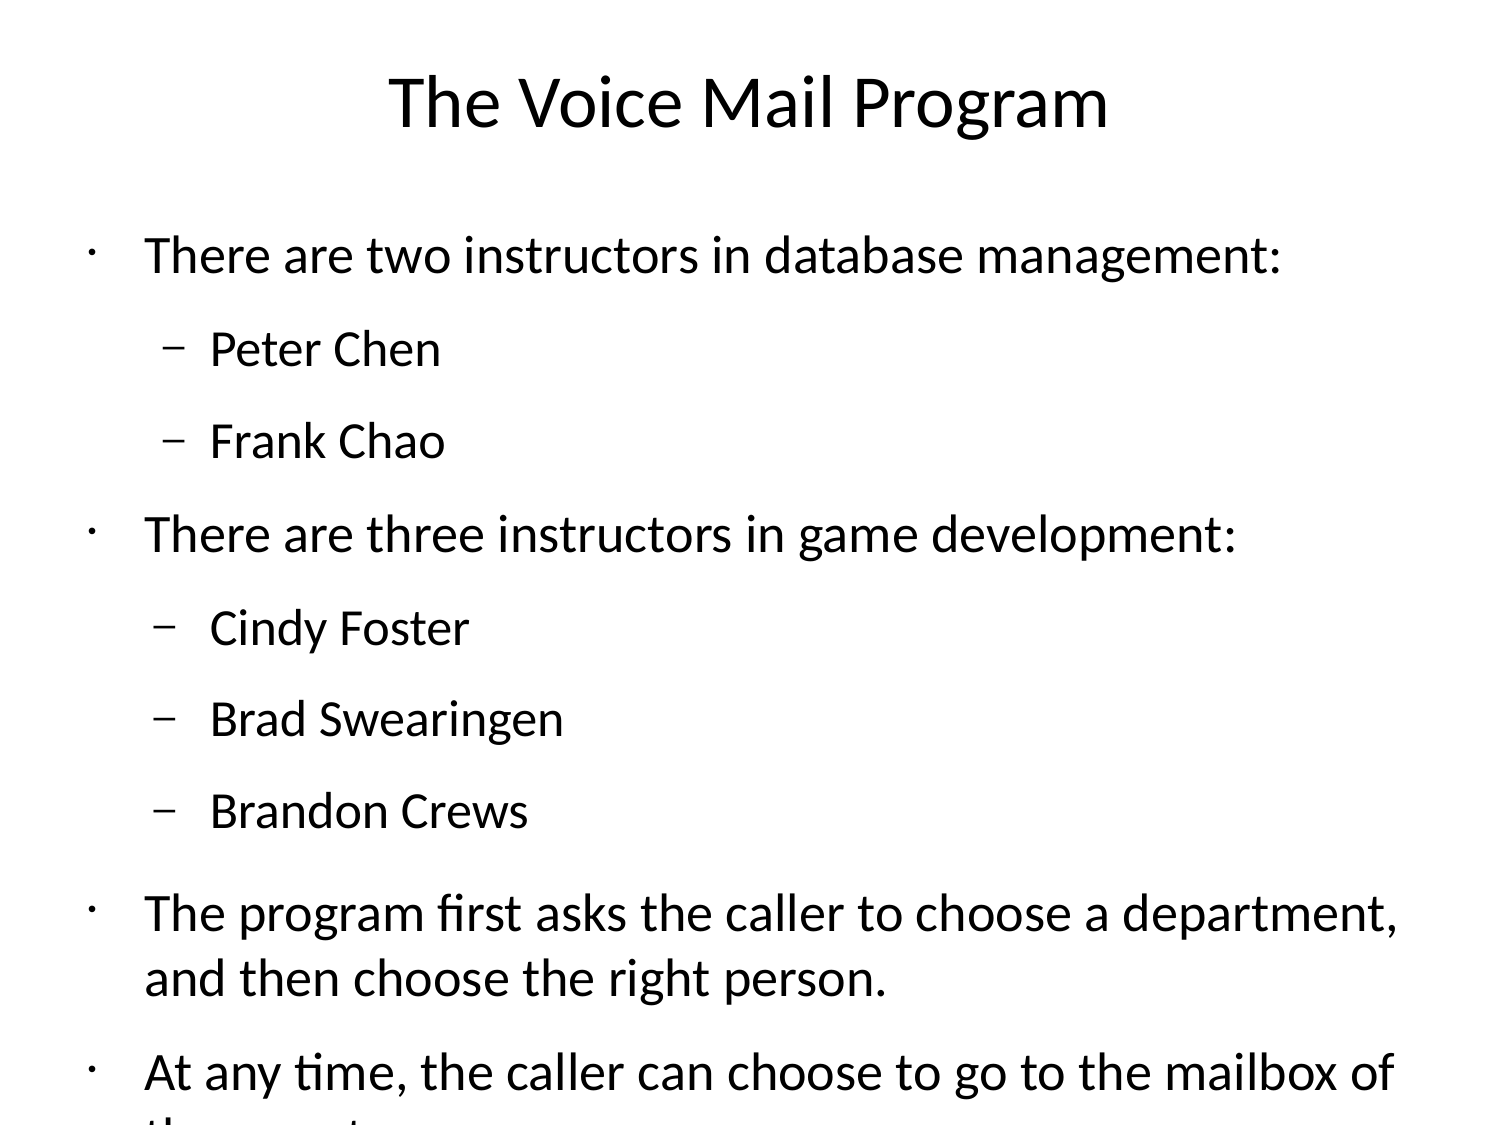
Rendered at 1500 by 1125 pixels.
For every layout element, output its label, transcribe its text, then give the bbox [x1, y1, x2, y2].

title The Voice Mail Program [75, 45, 1425, 212]
list There are two instructors in database management: Peter Chen Frank Chao There are three instructors in game development: Cindy Foster Brad Swearingen Brandon Crews The program first asks the caller to choose a department, and then choose the right person. At any time, the caller can choose to go to the mailbox of the secretary. [73, 212, 1449, 1125]
